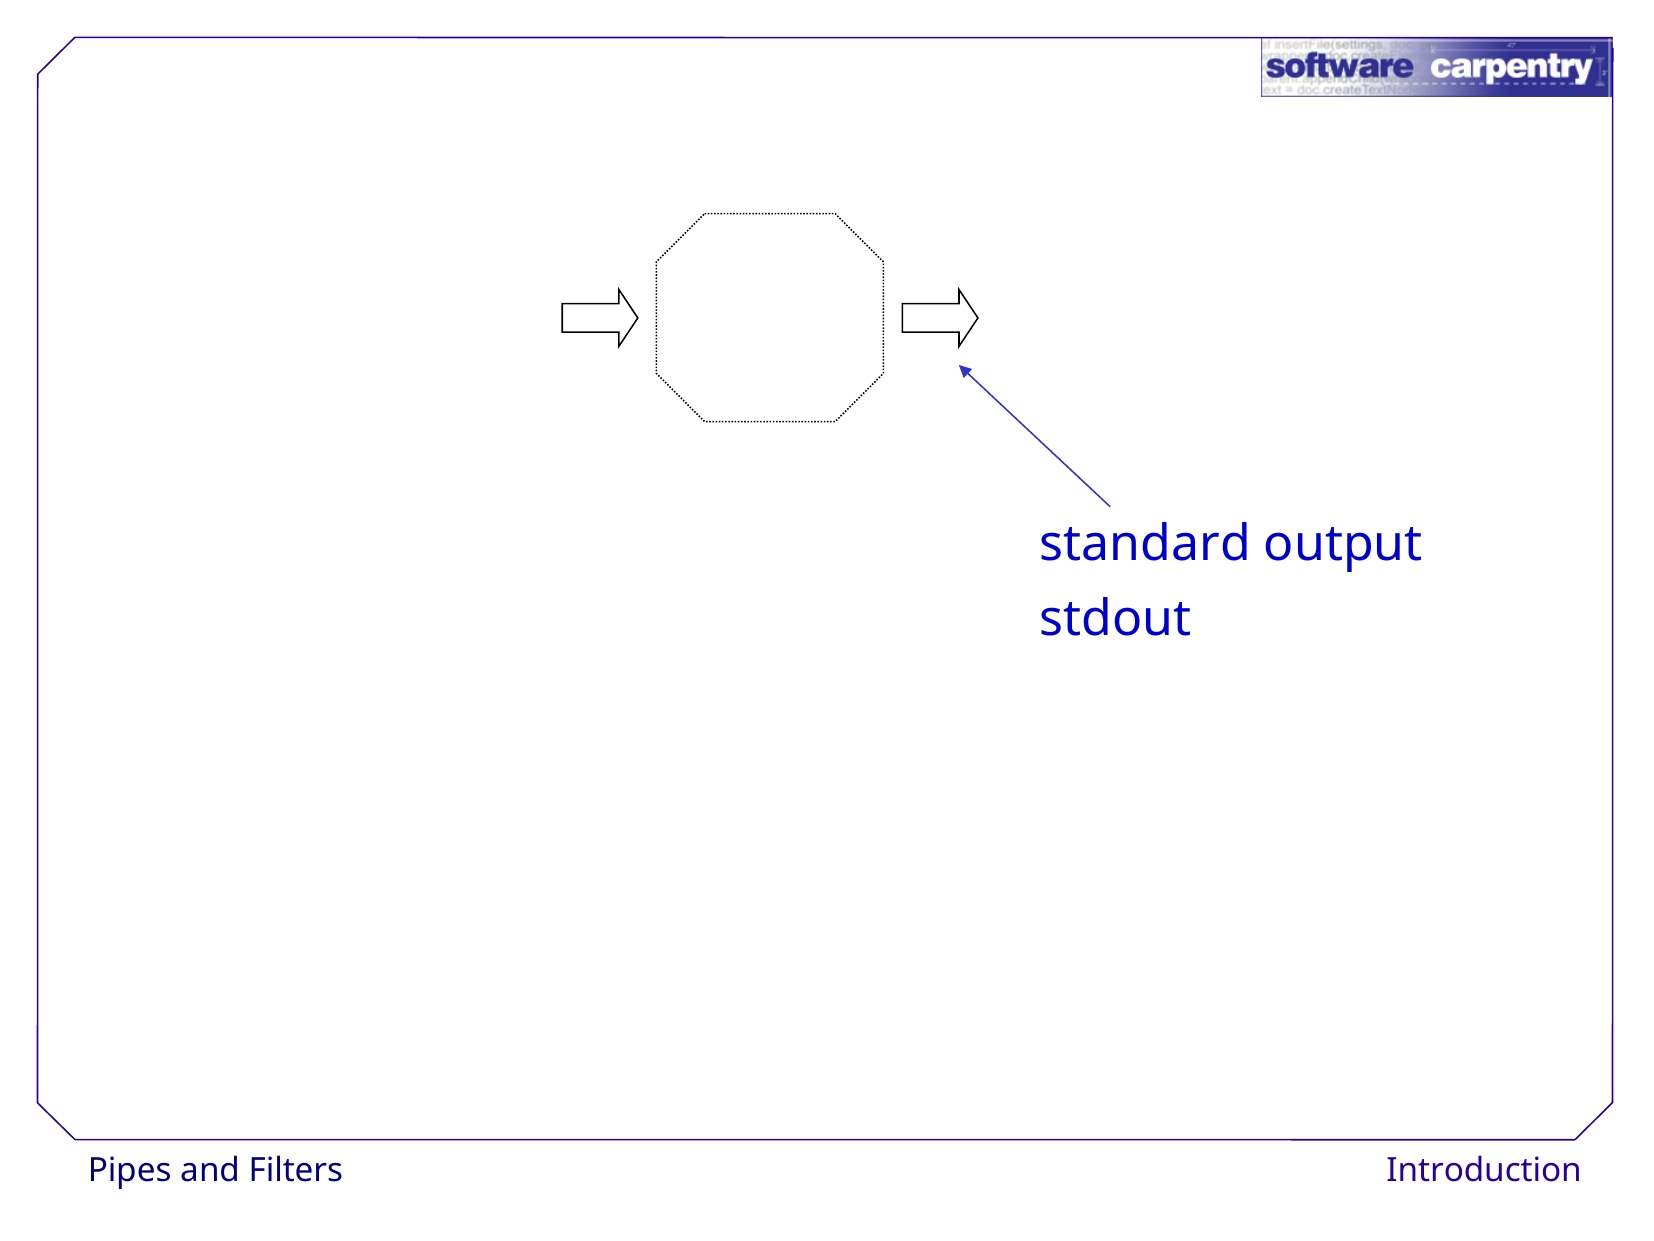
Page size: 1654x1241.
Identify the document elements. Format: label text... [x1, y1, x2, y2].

text_box standard output stdout [1024, 488, 1451, 668]
picture [1261, 39, 1613, 97]
